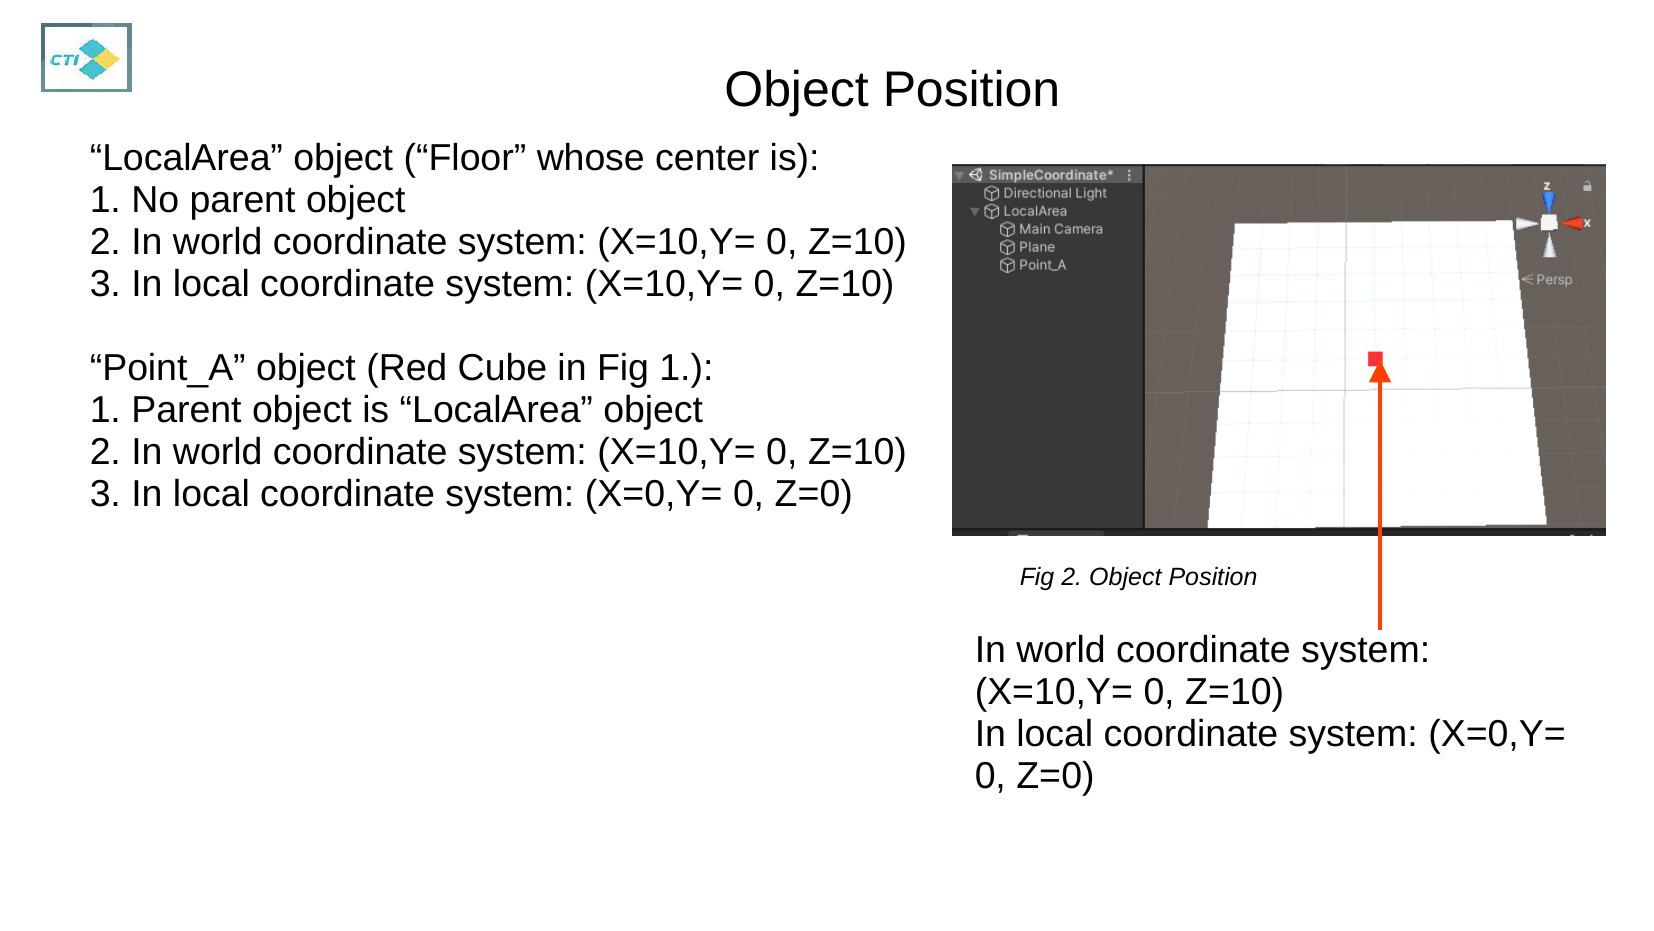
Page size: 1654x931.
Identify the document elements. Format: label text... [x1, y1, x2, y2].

text_box In world coordinate system: (X=10,Y= 0, Z=10) In local coordinate system: (X=0,Y= 0, Z=0) [960, 620, 1606, 852]
text_box “LocalArea” object (“Floor” whose center is): 1. No parent object 2. In world coordinate system: (X=10,Y= 0, Z=10) 3. In local coordinate system: (X=10,Y= 0, Z=10) “Point_A” object (Red Cube in Fig 1.): 1. Parent object is “LocalArea” object 2. In world coordinate system: (X=10,Y= 0, Z=10) 3. In local coordinate system: (X=0,Y= 0, Z=0) [75, 129, 1111, 601]
text_box Object Position [150, 30, 1635, 130]
picture [952, 164, 1606, 536]
picture [41, 23, 132, 92]
text_box Fig 2. Object Position [1005, 555, 1651, 621]
